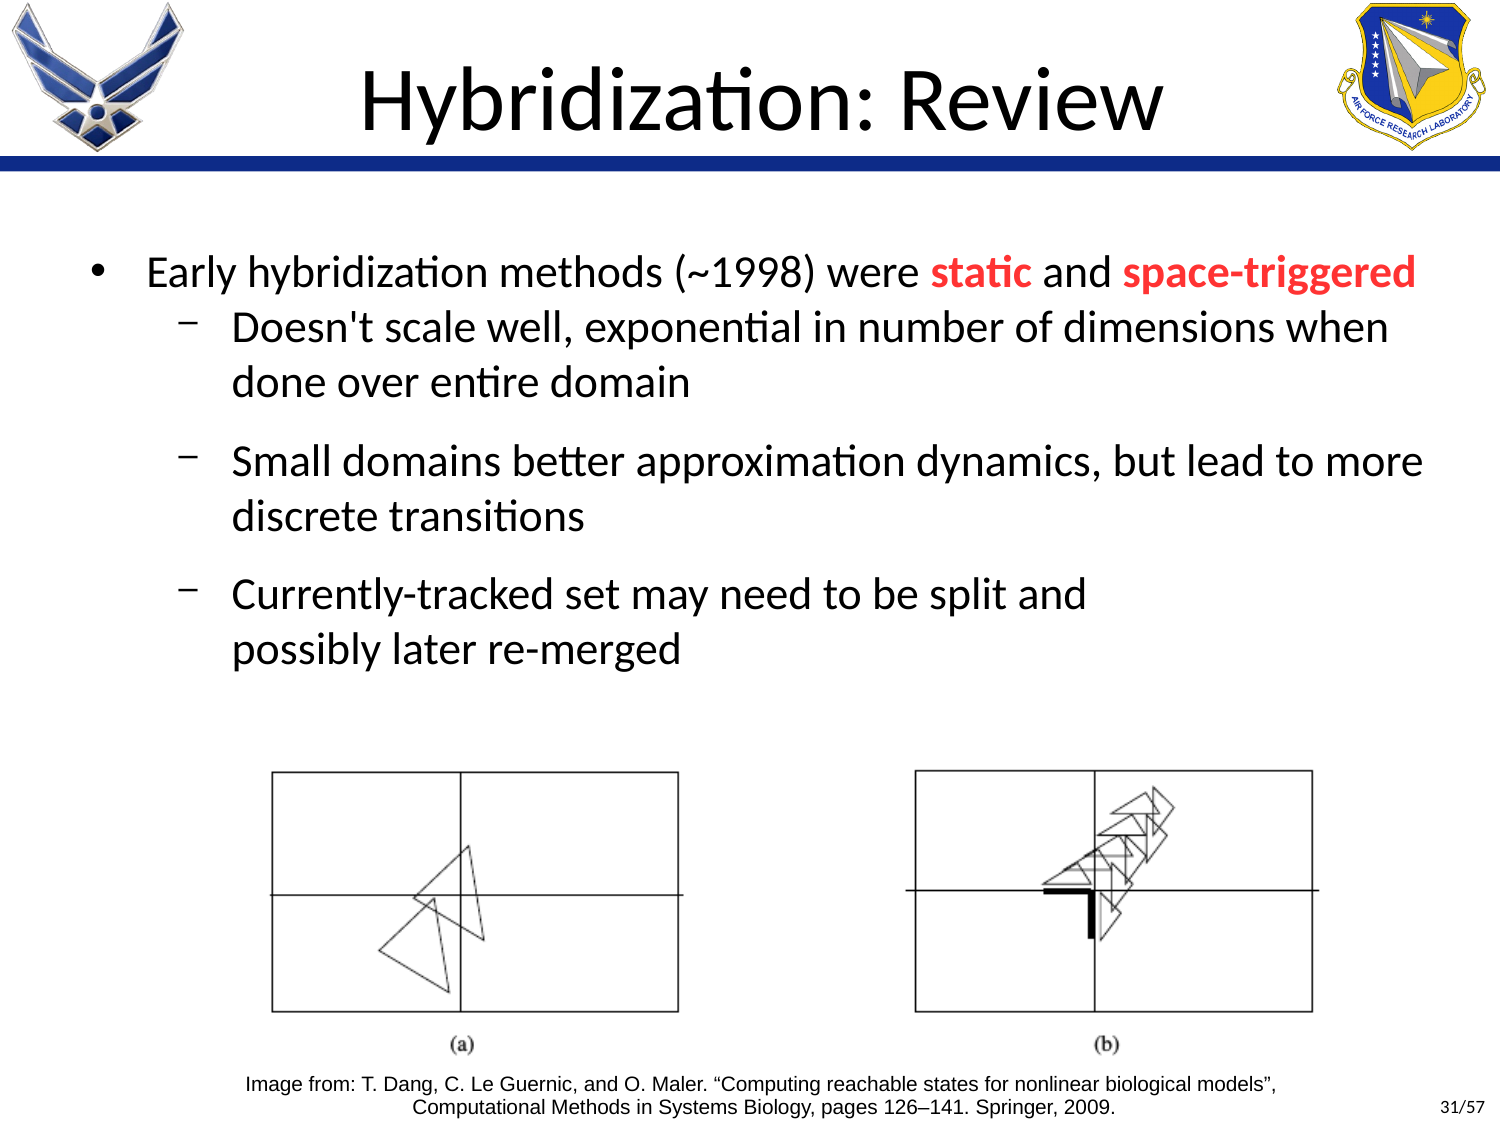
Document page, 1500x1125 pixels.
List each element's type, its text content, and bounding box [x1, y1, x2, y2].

picture [2, 0, 87, 156]
text_box Image from: T. Dang, C. Le Guernic, and O. Maler. “Computing reachable states for nonlinear biological models”, Computational Methods in Systems Biology, pages 126–141. Springer, 2009. [0, 1065, 1500, 1125]
list Early hybridization methods (~1998) were static and space-triggered Doesn't scale well, exponential in number of dimensions when done over entire domain Small domains better approximation dynamics, but lead to more discrete transitions Currently-tracked set may need to be split and possibly later re-merged [75, 234, 1471, 797]
title Hybridization: Review [87, 0, 1438, 188]
picture [1438, 3, 1486, 151]
picture [258, 758, 1324, 1065]
